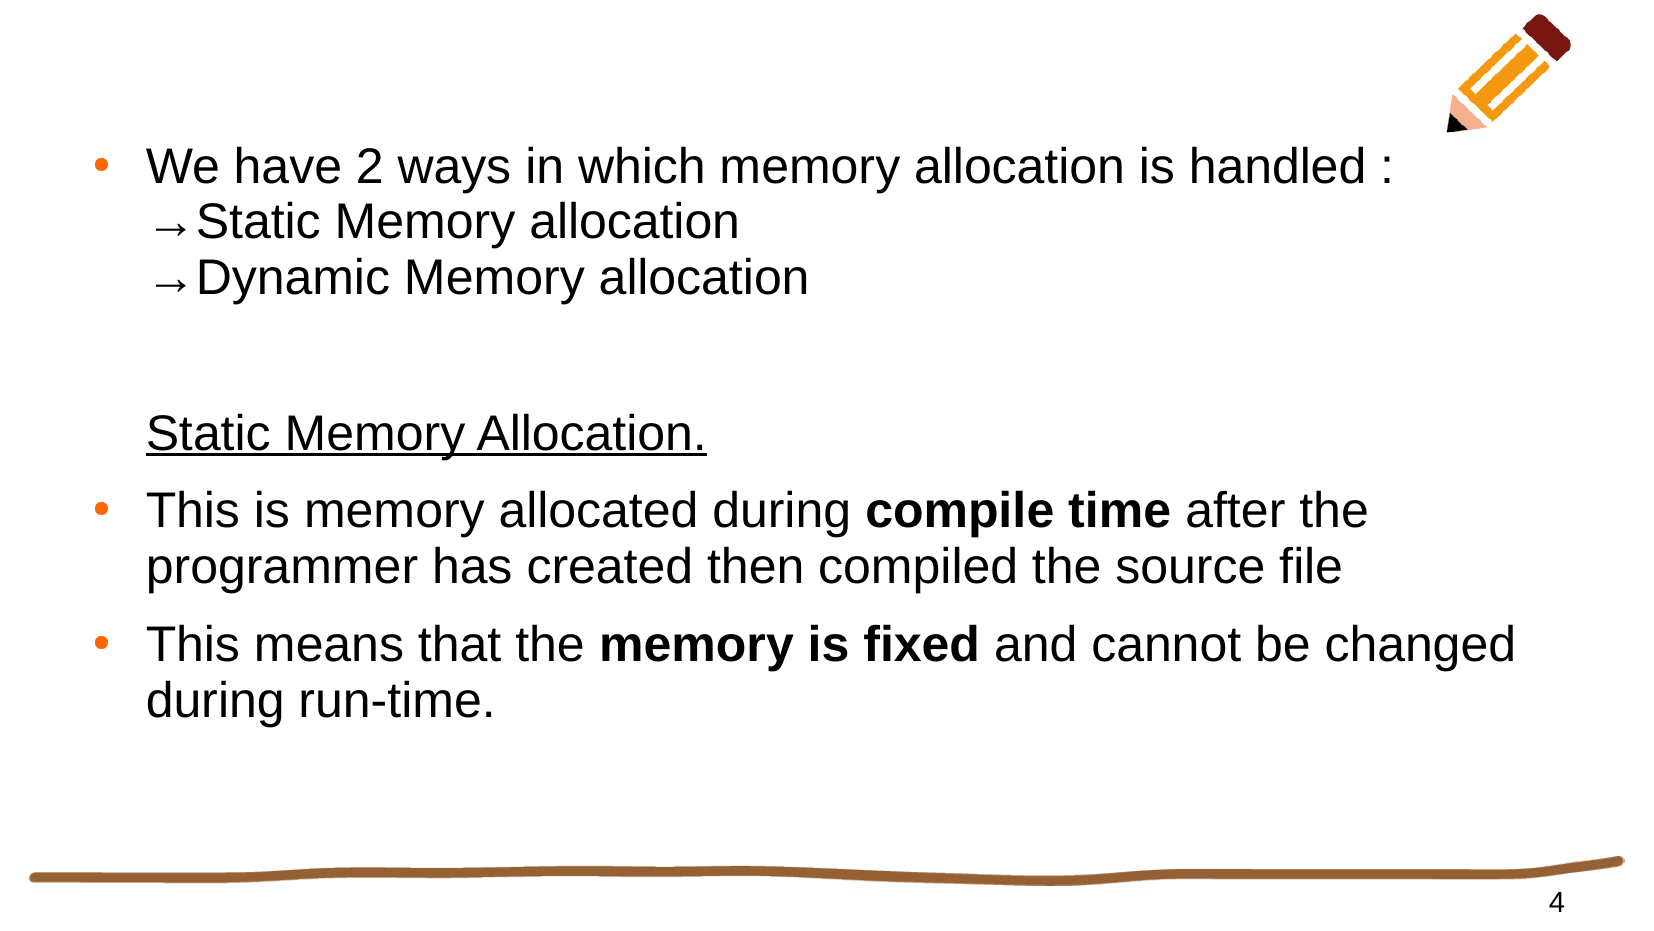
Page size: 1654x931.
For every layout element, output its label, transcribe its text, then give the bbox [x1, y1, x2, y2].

list We have 2 ways in which memory allocation is handled : →Static Memory allocation →Dynamic Memory allocation Static Memory Allocation. This is memory allocated during compile time after the programmer has created then compiled the source file This means that the memory is fixed and cannot be changed during run-time. [75, 137, 1599, 788]
picture [1446, 14, 1571, 133]
picture [29, 856, 1625, 886]
